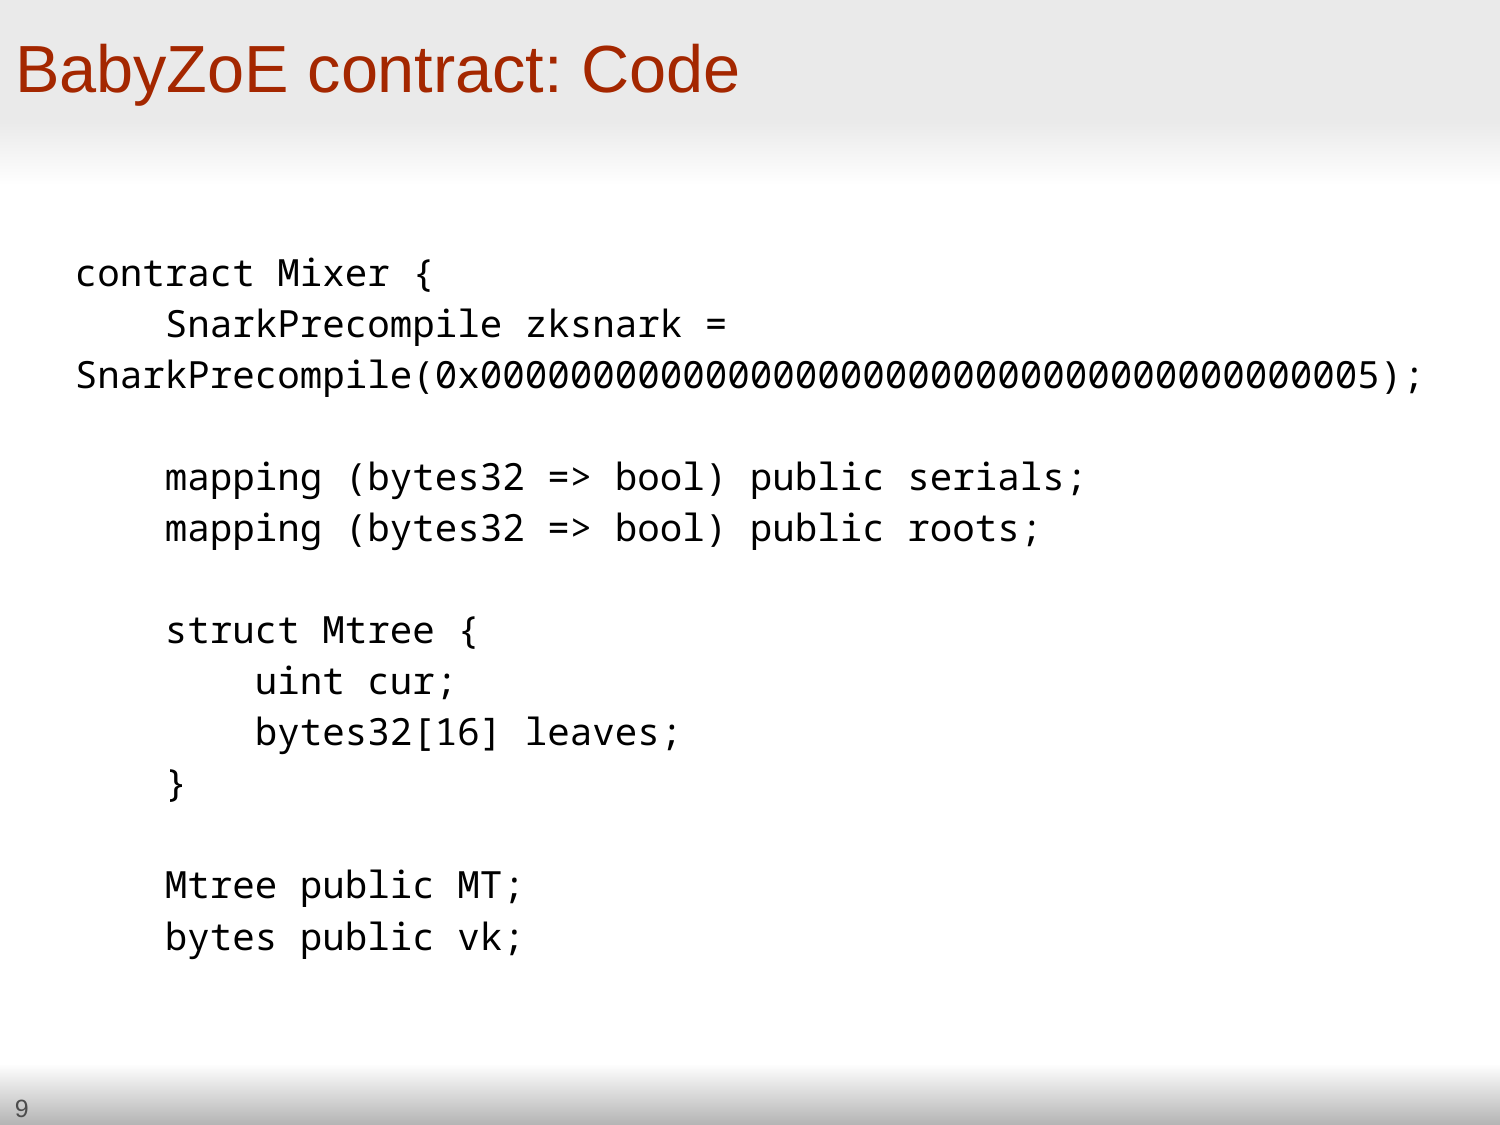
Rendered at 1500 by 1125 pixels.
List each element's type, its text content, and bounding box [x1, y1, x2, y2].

title BabyZoE contract: Code [0, 3, 1500, 141]
text_box contract Mixer { SnarkPrecompile zksnark = SnarkPrecompile(0x0000000000000000000000000000000000000005); mapping (bytes32 => bool) public serials; mapping (bytes32 => bool) public roots; struct Mtree { uint cur; bytes32[16] leaves; } Mtree public MT; bytes public vk; [60, 239, 1471, 871]
